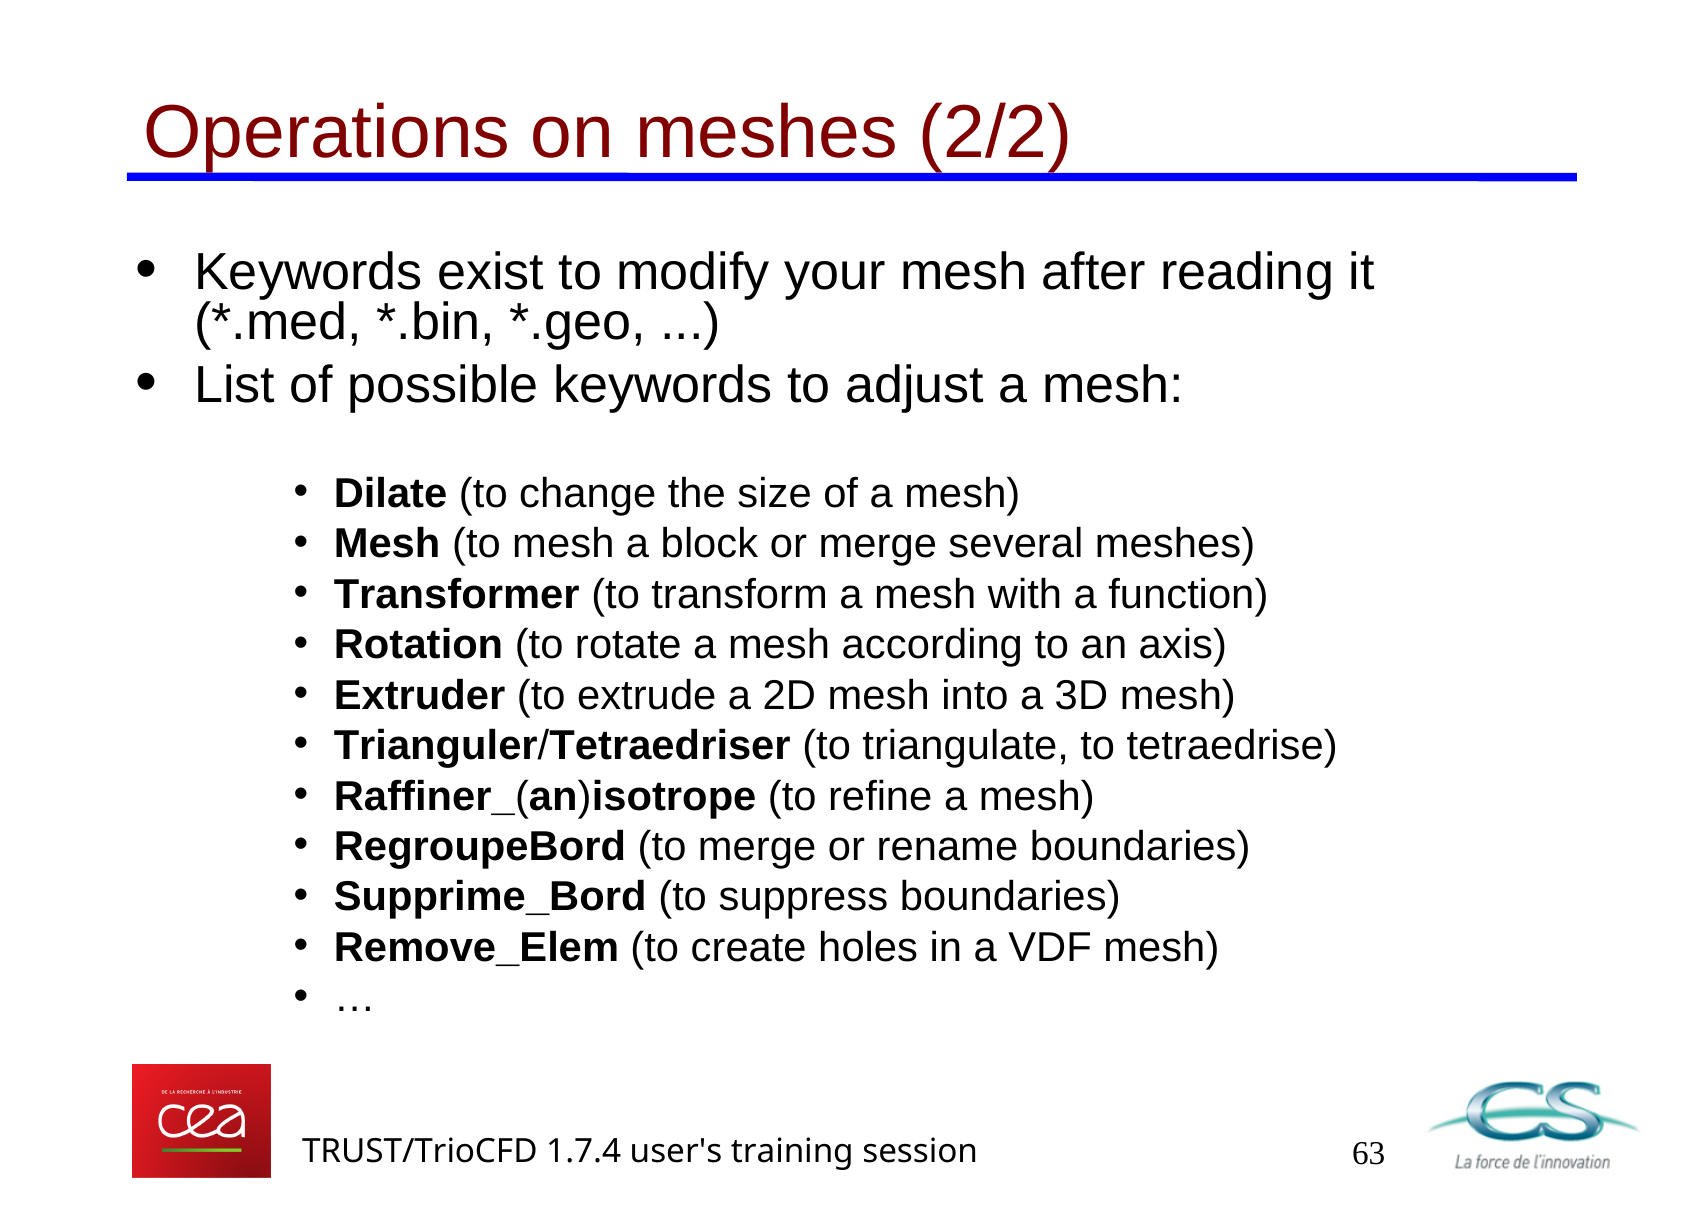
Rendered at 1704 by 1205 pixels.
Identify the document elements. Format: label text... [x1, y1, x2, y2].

list Keywords exist to modify your mesh after reading it (*.med, *.bin, *.geo, ...) List of possible keywords to adjust a mesh: Dilate (to change the size of a mesh) Mesh (to mesh a block or merge several meshes) Transformer (to transform a mesh with a function) Rotation (to rotate a mesh according to an axis) Extruder (to extrude a 2D mesh into a 3D mesh) Trianguler/Tetraedriser (to triangulate, to tetraedrise) Raffiner_(an)isotrope (to refine a mesh) RegroupeBord (to merge or rename boundaries) Supprime_Bord (to suppress boundaries) Remove_Elem (to create holes in a VDF mesh) … [119, 241, 1568, 1029]
picture [1423, 1072, 1648, 1179]
title Operations on meshes (2/2) [127, 39, 1577, 215]
picture [132, 1064, 271, 1178]
